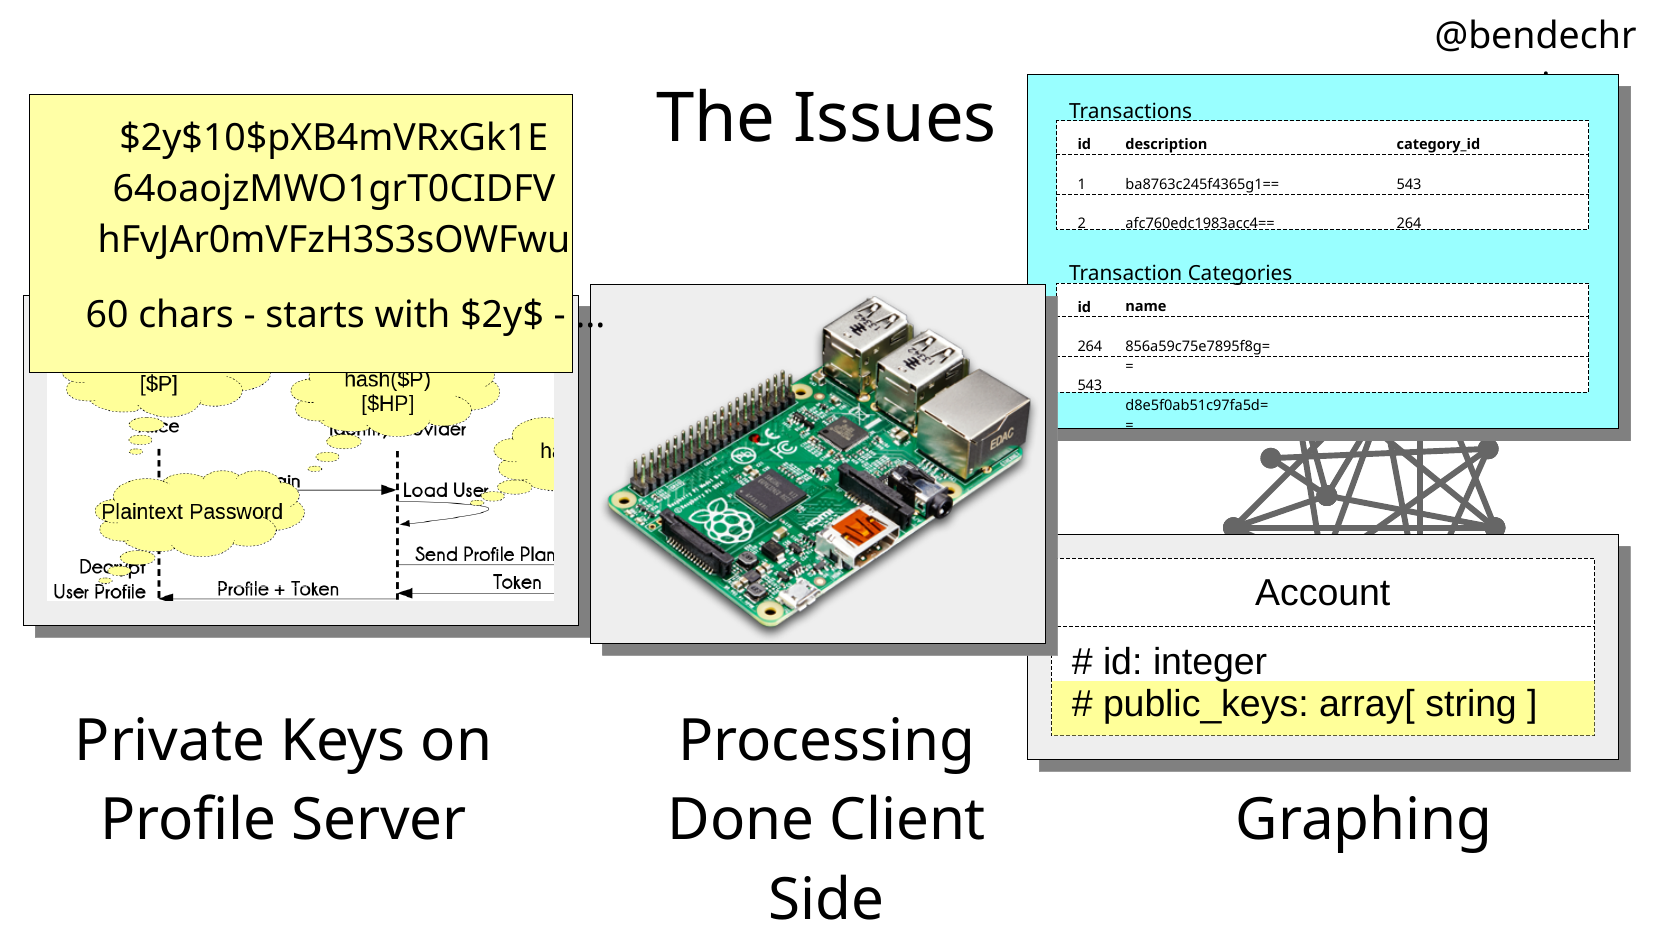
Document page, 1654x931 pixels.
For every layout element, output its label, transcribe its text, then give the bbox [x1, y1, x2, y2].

title The Issues [82, 37, 1571, 193]
text_box Private Keys on Profile Server [53, 690, 514, 840]
text_box Processing Done Client Side [608, 690, 1046, 840]
text_box Account [1051, 558, 1595, 627]
text_box Transaction Categories [1054, 250, 1276, 290]
text_box name 856a59c75e7895f8g== d8e5f0ab51c97fa5d== [1104, 283, 1297, 394]
text_box [1027, 74, 1619, 429]
text_box # id: integer # public_keys: array[ string ] [1051, 626, 1583, 780]
text_box id 1 2 [1056, 128, 1123, 250]
text_box Network Graphing [1145, 780, 1583, 840]
text_box category_id 543 264 [1376, 121, 1568, 232]
text_box $2y$10$pXB4mVRxGk1E 64oaojzMWO1grT0CIDFV hFvJAr0mVFzH3S3sOWFwu [82, 103, 501, 248]
text_box description ba8763c245f4365g1== afc760edc1983acc4== [1104, 120, 1371, 232]
picture [590, 265, 1046, 680]
text_box [23, 94, 579, 626]
text_box [1027, 534, 1619, 760]
text_box 60 chars - starts with $2y$ - ... [70, 280, 538, 339]
text_box Transactions [1054, 88, 1185, 128]
text_box id 264 543 [1056, 290, 1104, 394]
picture [47, 373, 554, 601]
